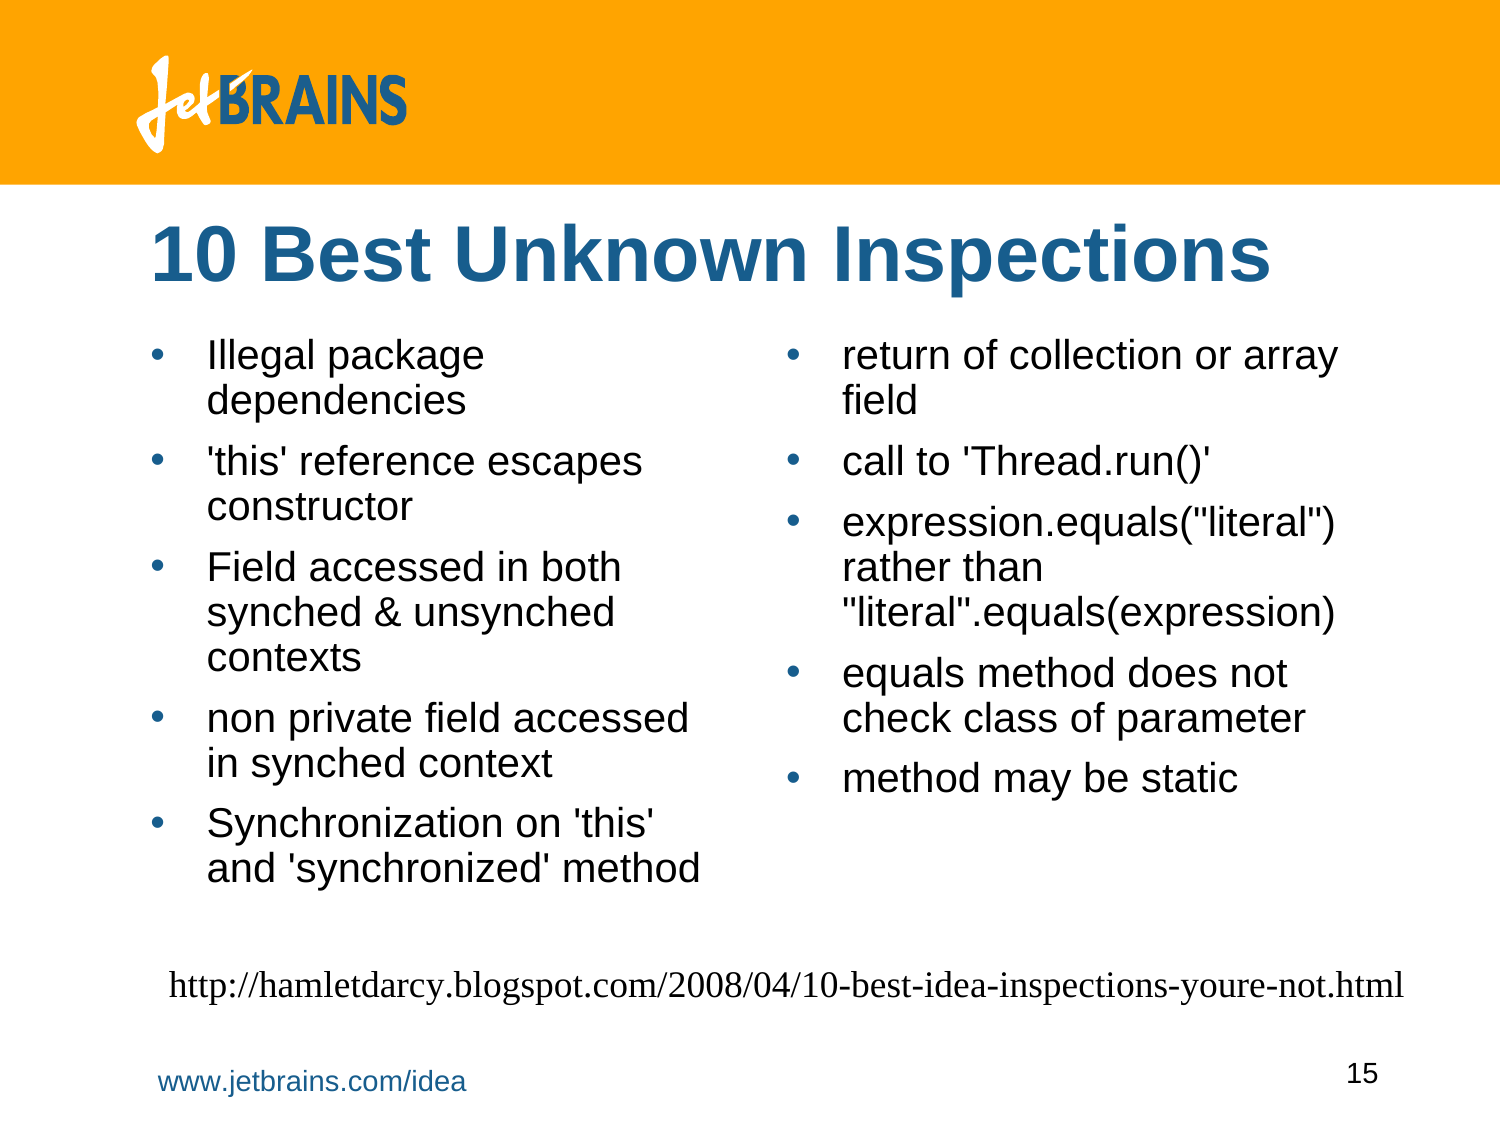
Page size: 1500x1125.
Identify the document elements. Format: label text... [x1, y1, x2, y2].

list return of collection or array field call to 'Thread.run()' expression.equals("literal") rather than "literal".equals(expression) equals method does not check class of parameter method may be static [771, 326, 1377, 952]
list Illegal package dependencies 'this' reference escapes constructor Field accessed in both synched & unsynched contexts non private field accessed in synched context Synchronization on 'this' and 'synchronized' method [135, 326, 741, 979]
title 10 Best Unknown Inspections [135, 194, 1377, 305]
text_box http://hamletdarcy.blogspot.com/2008/04/10-best-idea-inspections-youre-not.html [150, 952, 1426, 1013]
